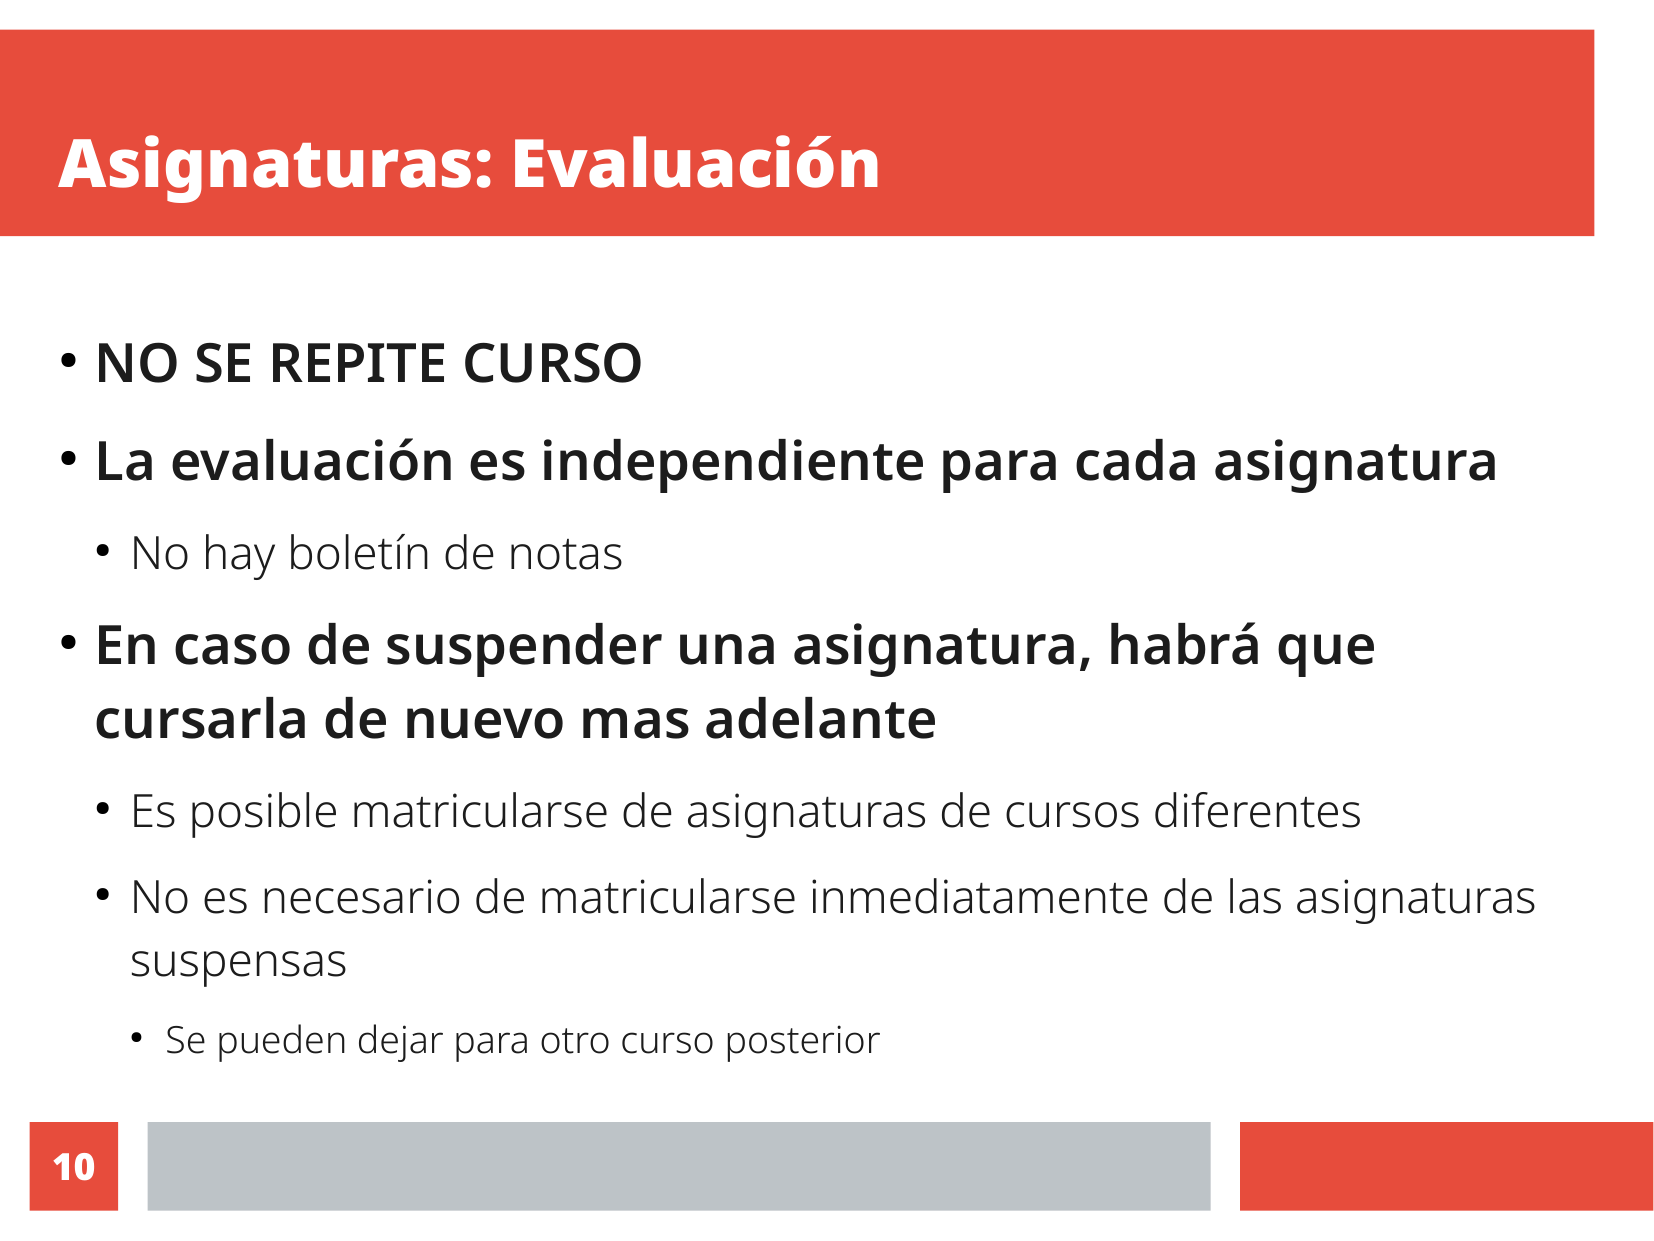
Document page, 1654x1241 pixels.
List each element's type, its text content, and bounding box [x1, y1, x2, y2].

list NO SE REPITE CURSO La evaluación es independiente para cada asignatura No hay boletín de notas En caso de suspender una asignatura, habrá que cursarla de nuevo mas adelante Es posible matricularse de asignaturas de cursos diferentes No es necesario de matricularse inmediatamente de las asignaturas suspensas Se pueden dejar para otro curso posterior [59, 324, 1565, 1093]
title Asignaturas: Evaluación [59, 59, 1595, 207]
